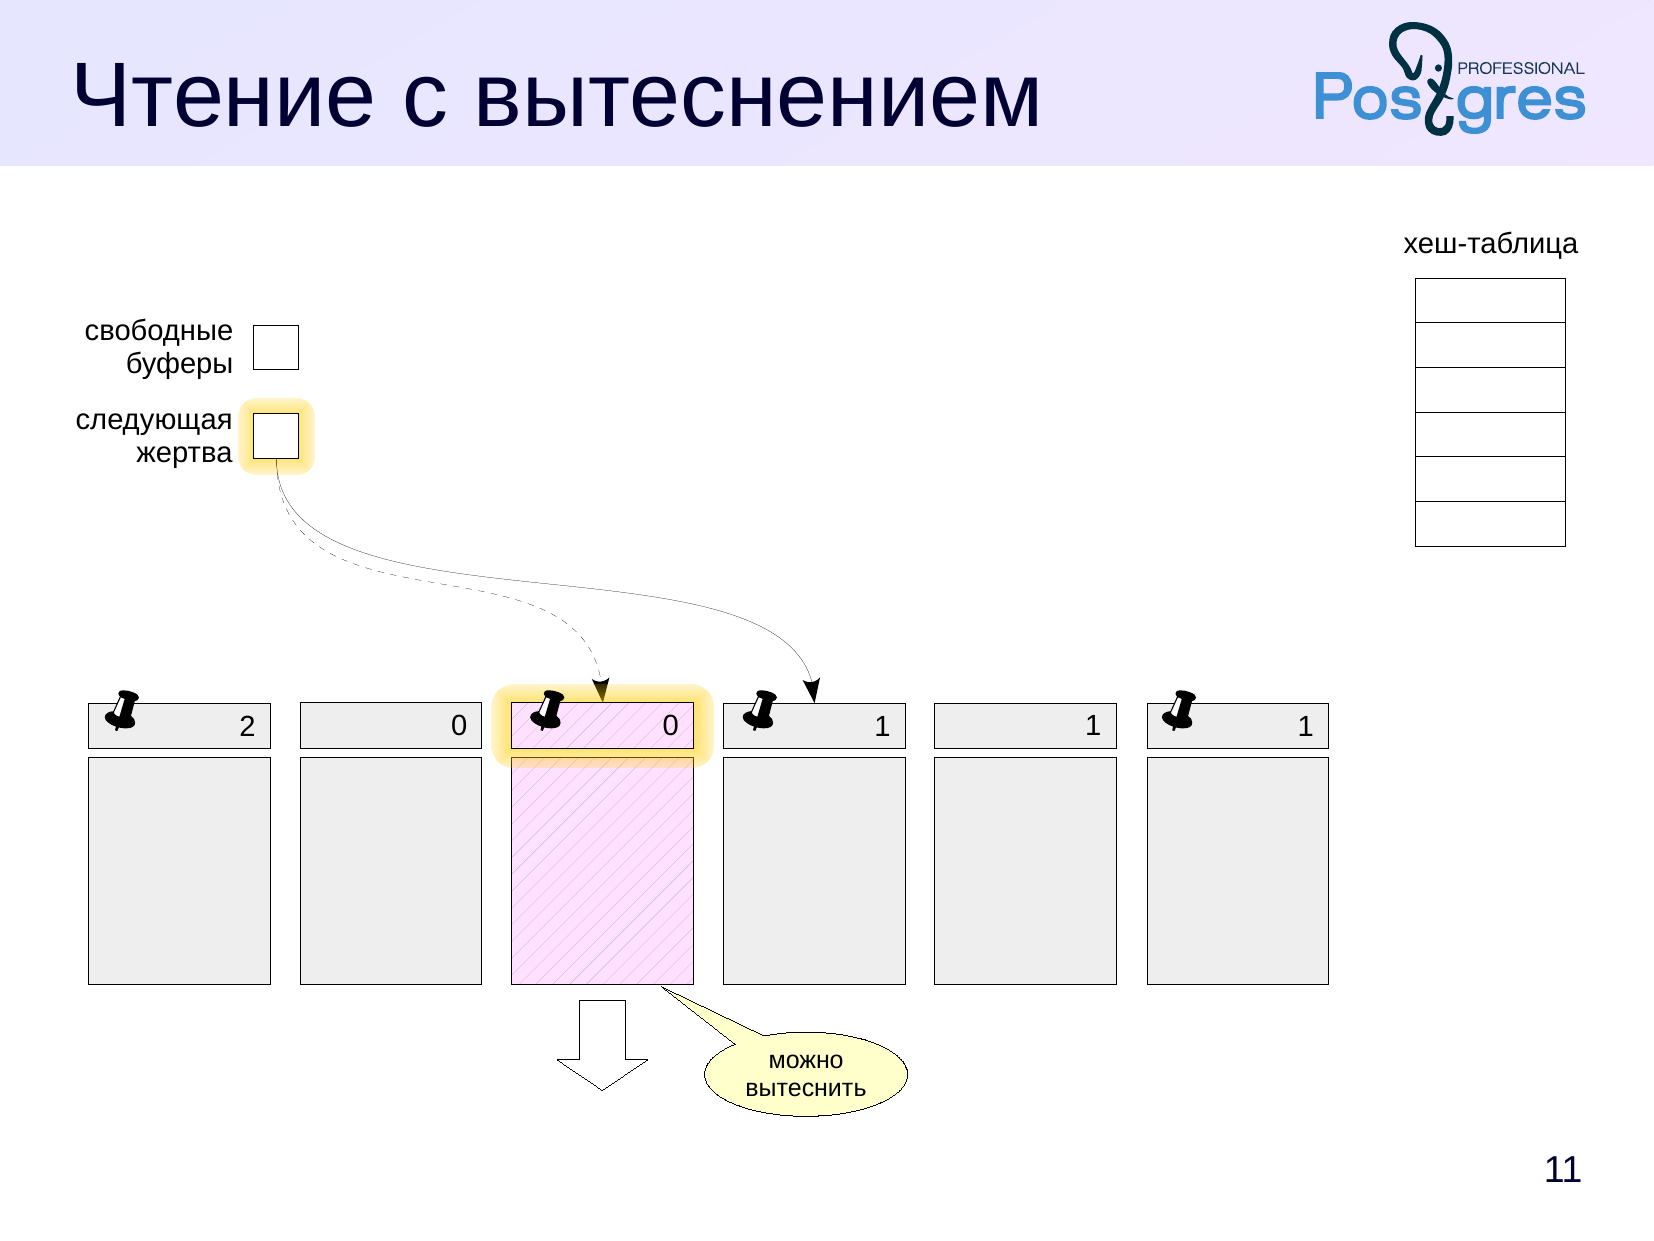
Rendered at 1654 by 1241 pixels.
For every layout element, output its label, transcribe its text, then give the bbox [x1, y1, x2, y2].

text_box [742, 690, 777, 731]
text_box 0 [511, 702, 694, 749]
text_box [934, 757, 1117, 985]
text_box 1 [934, 703, 1117, 749]
text_box [1161, 690, 1197, 731]
text_box [88, 757, 271, 985]
text_box следующая жертва [60, 395, 248, 476]
text_box [238, 398, 315, 475]
text_box хеш-таблица [1388, 219, 1594, 268]
text_box 1 [723, 703, 906, 749]
text_box [300, 757, 482, 985]
text_box [723, 757, 906, 985]
text_box [104, 690, 139, 731]
text_box [557, 1000, 648, 1091]
title Чтение с вытеснением [70, 43, 1241, 147]
text_box [491, 684, 714, 985]
text_box [253, 325, 299, 370]
text_box свободные буферы [69, 306, 249, 388]
text_box [1415, 278, 1566, 547]
text_box [1147, 757, 1329, 985]
text_box 0 [300, 702, 482, 749]
text_box 1 [1147, 703, 1329, 749]
text_box 2 [88, 703, 271, 749]
text_box можно вытеснить [661, 986, 908, 1117]
